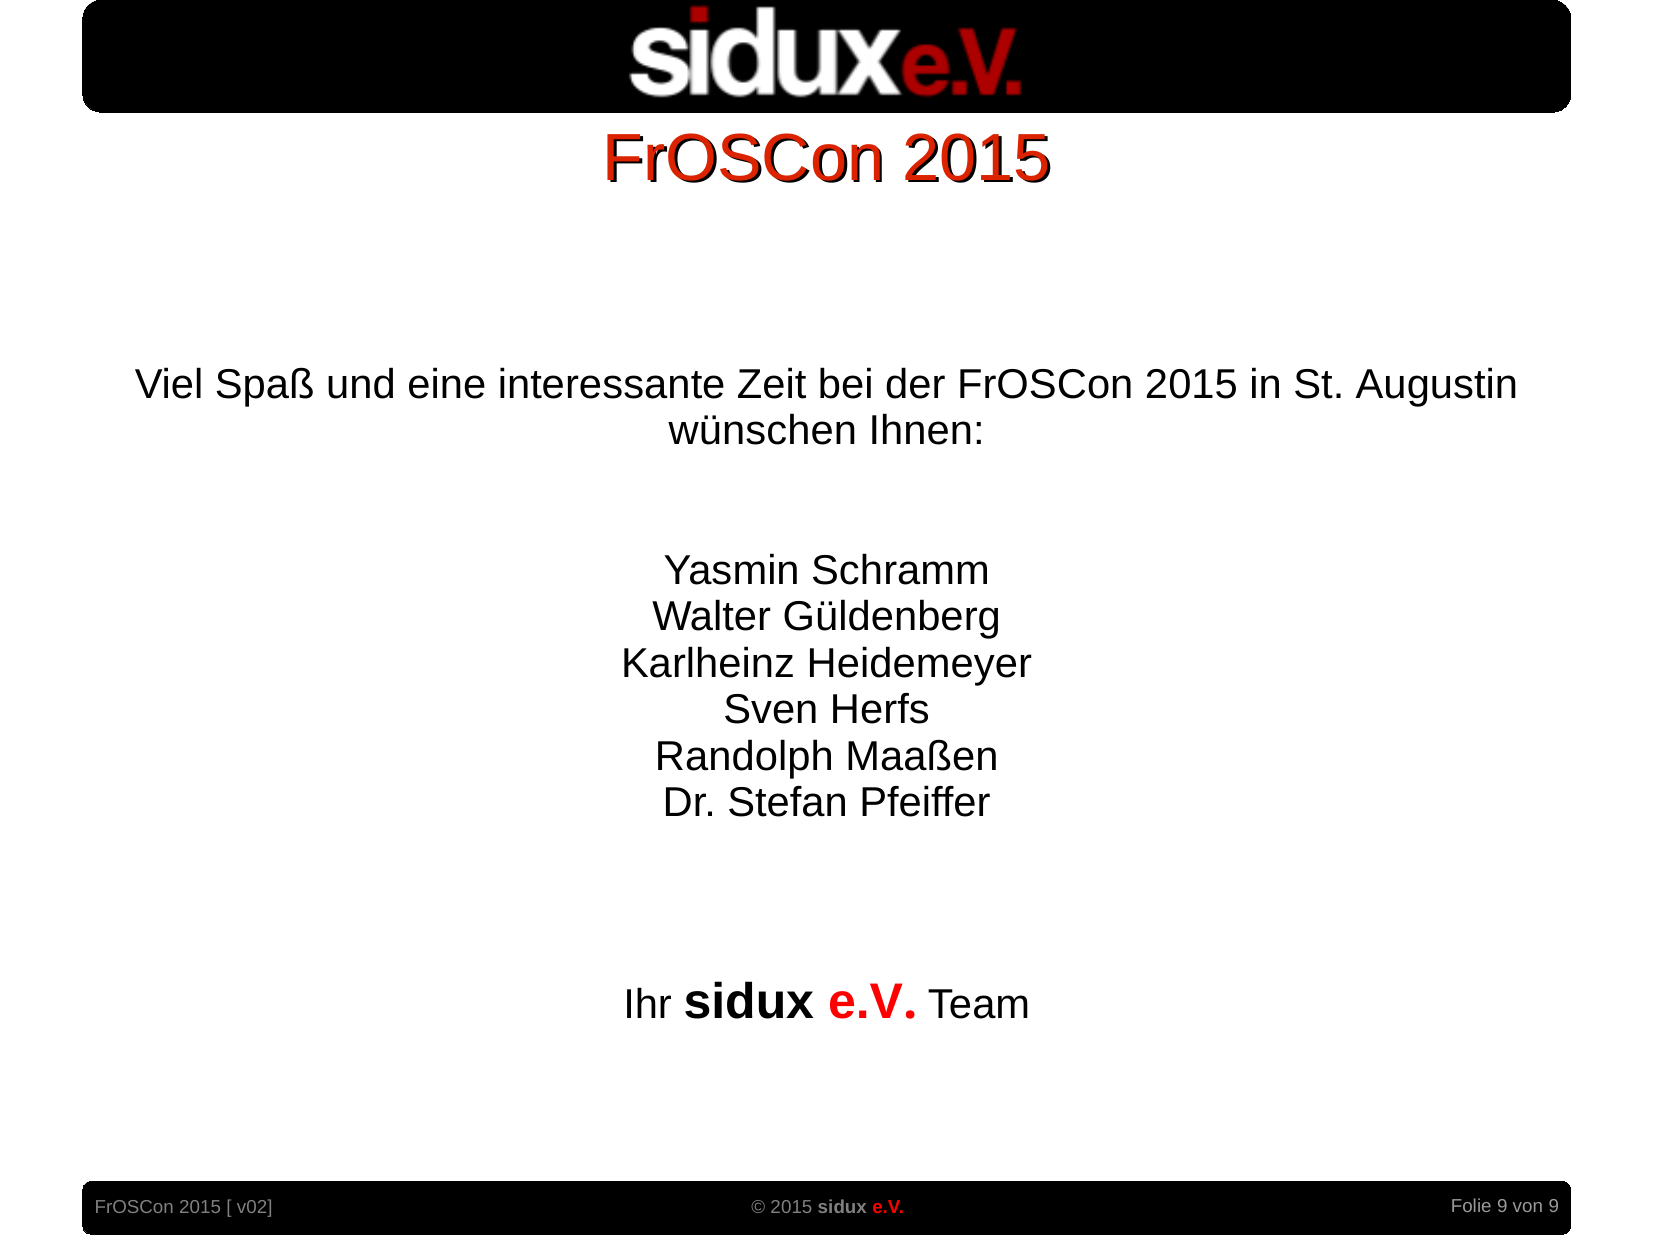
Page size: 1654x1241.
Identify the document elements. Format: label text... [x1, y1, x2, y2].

picture [609, 0, 1028, 110]
text_box Viel Spaß und eine interessante Zeit bei der FrOSCon 2015 in St. Augustin wünschen Ihnen: Yasmin Schramm Walter Güldenberg Karlheinz Heidemeyer Sven Herfs Randolph Maaßen Dr. Stefan Pfeiffer Ihr sidux e.V. Team [82, 224, 1571, 1170]
text_box FrOSCon 2015 [82, 112, 1571, 213]
